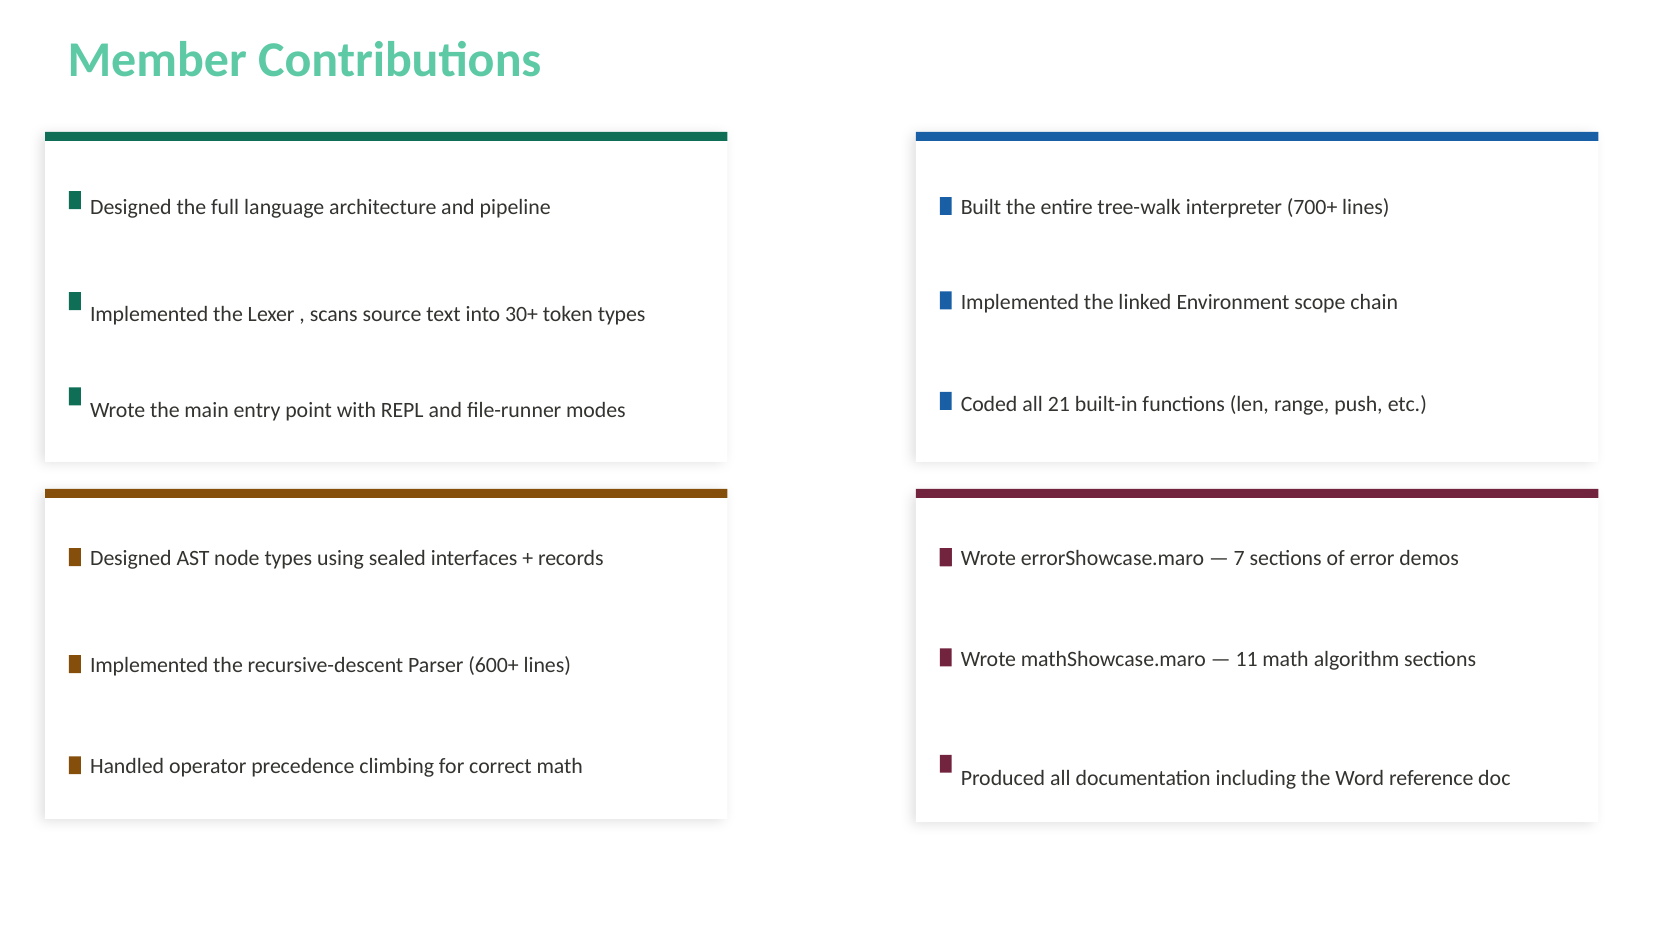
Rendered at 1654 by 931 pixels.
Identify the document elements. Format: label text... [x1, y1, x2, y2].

text_box Coded all 21 built-in functions (len, range, push, etc.) [960, 381, 1576, 424]
text_box Designed the full language architecture and pipeline [90, 184, 705, 227]
text_box Produced all documentation including the Word reference doc [960, 756, 1576, 799]
text_box Designed AST node types using sealed interfaces + records [90, 536, 705, 579]
text_box Member Contributions [67, 15, 1433, 98]
text_box Implemented the linked Environment scope chain [960, 280, 1576, 323]
text_box Wrote mathShowcase.maro — 11 math algorithm sections [960, 637, 1576, 680]
text_box Implemented the recursive-descent Parser (600+ lines) [90, 643, 705, 686]
text_box Handled operator precedence climbing for correct math [90, 744, 705, 787]
text_box Wrote errorShowcase.maro — 7 sections of error demos [960, 536, 1576, 579]
text_box [45, 131, 728, 462]
text_box [915, 131, 1599, 462]
text_box Implemented the Lexer , scans source text into 30+ token types [90, 292, 705, 334]
text_box [45, 488, 728, 819]
text_box Built the entire tree-walk interpreter (700+ lines) [960, 184, 1576, 227]
text_box Wrote the main entry point with REPL and file-runner modes [90, 387, 705, 430]
text_box [915, 488, 1599, 823]
